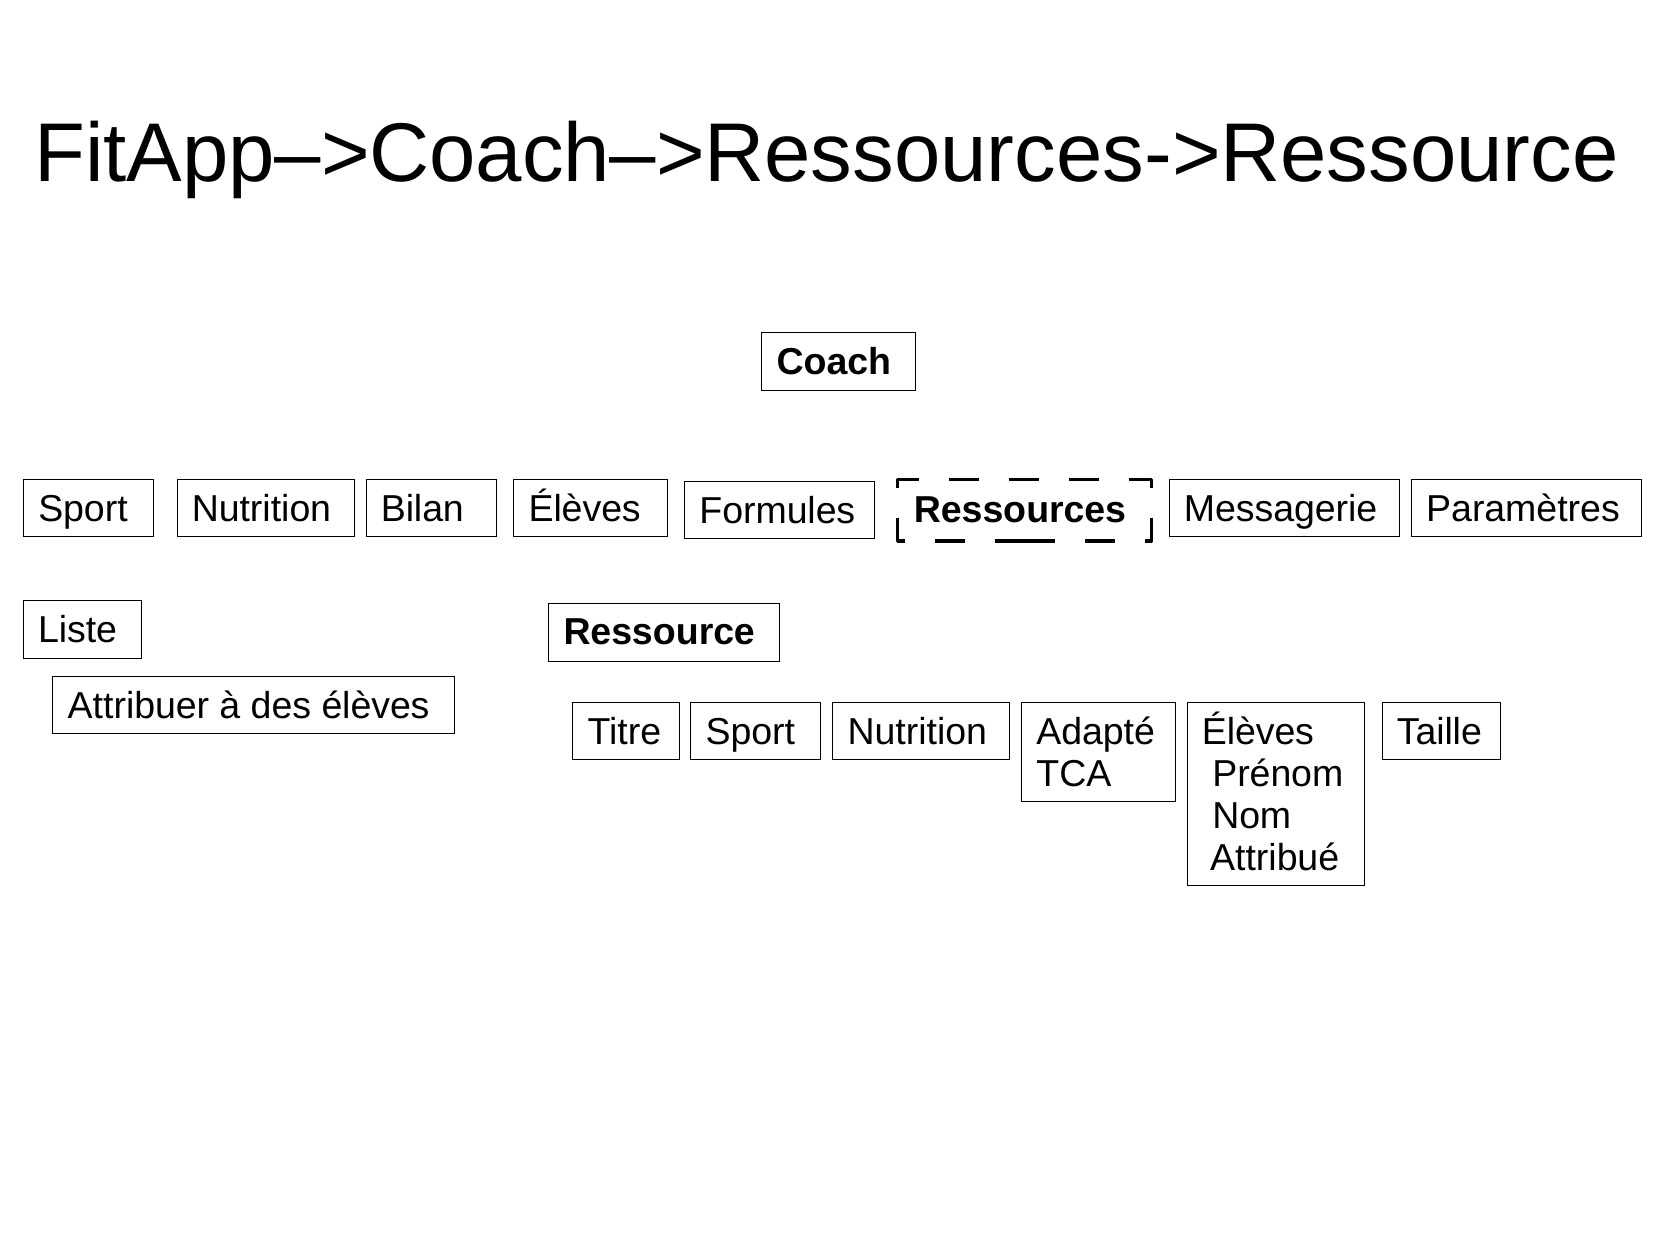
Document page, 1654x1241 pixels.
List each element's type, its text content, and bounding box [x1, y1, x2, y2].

text_box Élèves [513, 479, 668, 537]
text_box Ressources [897, 479, 1152, 542]
text_box Paramètres [1411, 479, 1642, 537]
text_box Taille [1382, 702, 1501, 760]
text_box Nutrition [177, 479, 355, 537]
text_box Élèves Prénom Nom Attribué [1187, 702, 1365, 886]
text_box Coach [761, 332, 916, 391]
text_box Ressource [548, 603, 780, 662]
text_box Liste [23, 600, 142, 659]
text_box Nutrition [832, 702, 1010, 760]
text_box Attribuer à des élèves [52, 676, 455, 734]
text_box Messagerie [1169, 479, 1400, 537]
title FitApp–>Coach–>Ressources->Ressource [11, 49, 1642, 257]
text_box Titre [572, 702, 680, 760]
text_box Sport [23, 479, 154, 537]
text_box Sport [690, 702, 821, 760]
text_box Formules [684, 481, 875, 539]
text_box Adapté TCA [1021, 702, 1176, 802]
text_box Bilan [366, 479, 497, 537]
